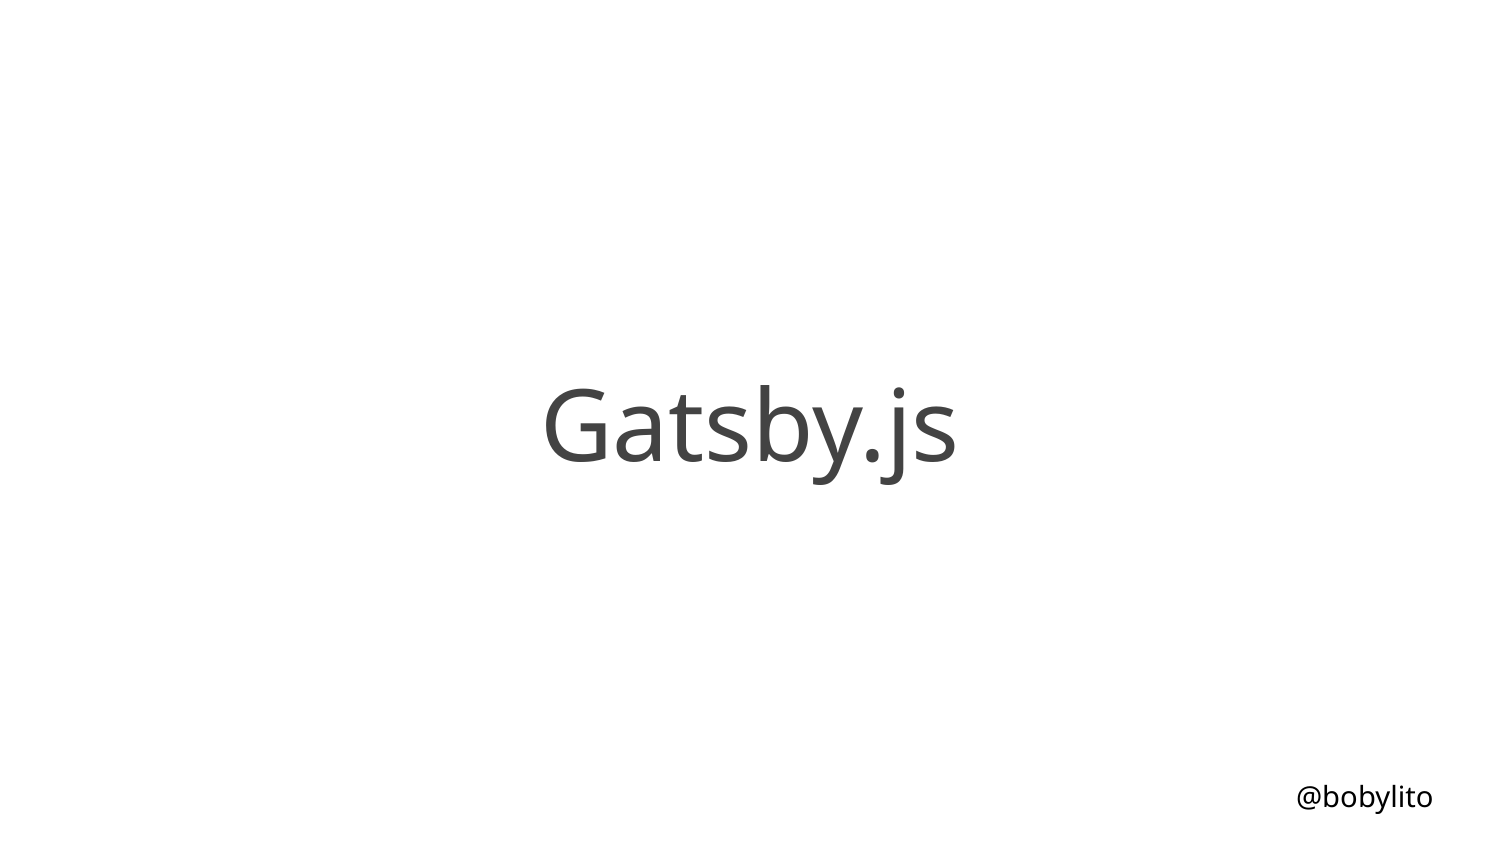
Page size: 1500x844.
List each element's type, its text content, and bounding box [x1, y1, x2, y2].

title Gatsby.js [51, 352, 1449, 491]
